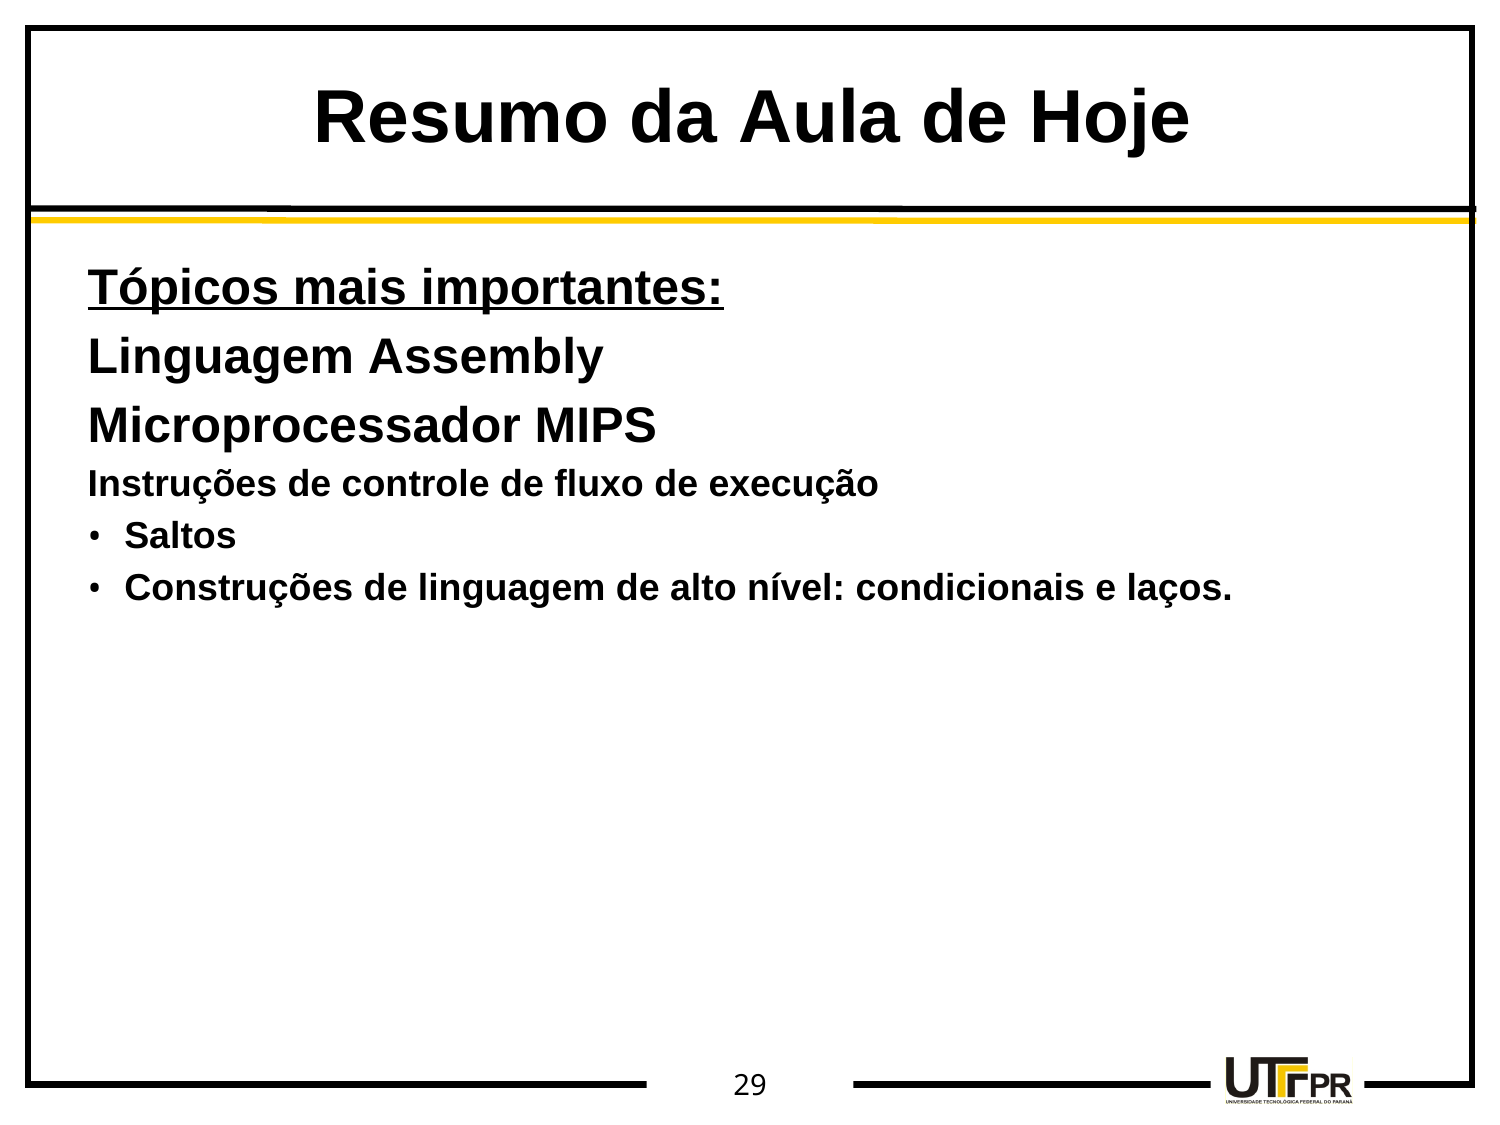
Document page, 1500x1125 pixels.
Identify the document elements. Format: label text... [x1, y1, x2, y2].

list Tópicos mais importantes: Linguagem Assembly Microprocessador MIPS Instruções de controle de fluxo de execução Saltos Construções de linguagem de alto nível: condicionais e laços. [72, 257, 1428, 1027]
picture [1225, 1057, 1353, 1104]
title Resumo da Aula de Hoje [29, 29, 1477, 207]
